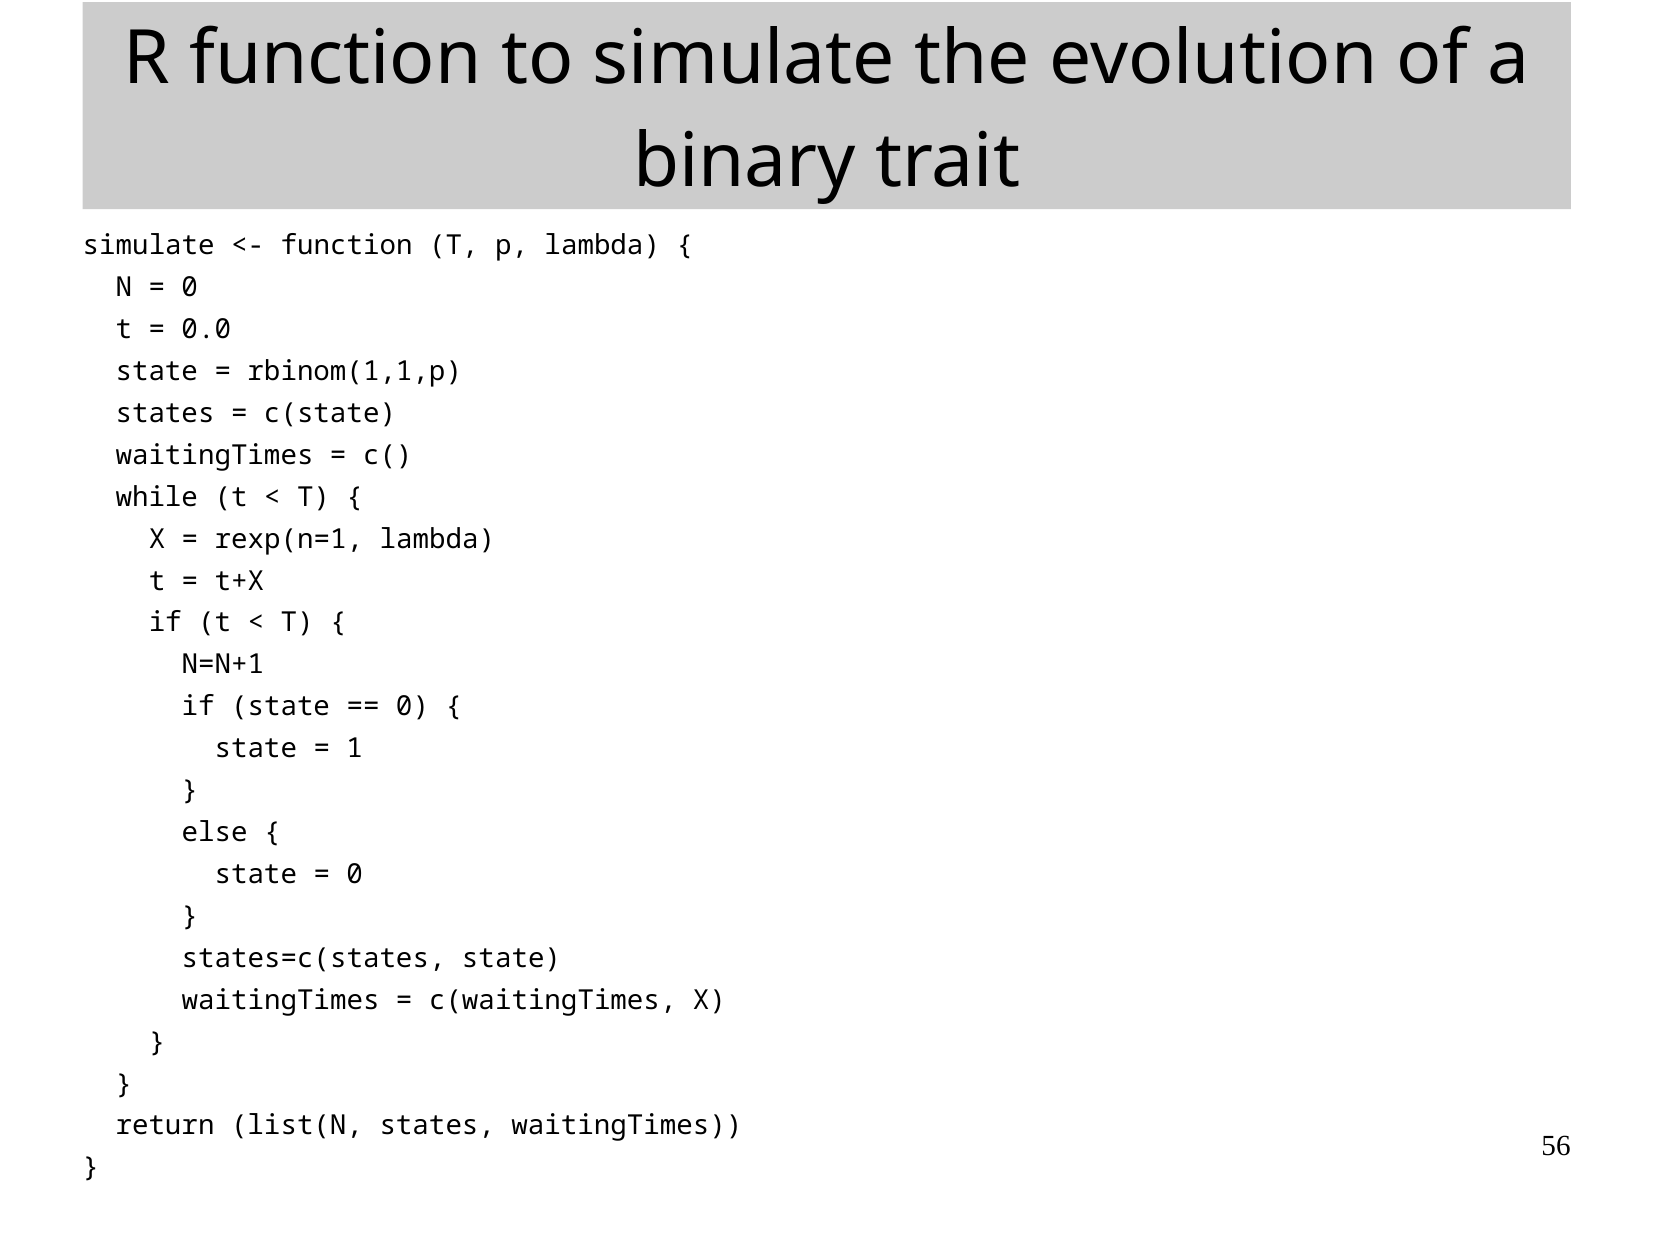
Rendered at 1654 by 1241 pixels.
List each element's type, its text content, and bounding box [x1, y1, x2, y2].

title R function to simulate the evolution of a binary trait [82, 2, 1571, 210]
list simulate <- function (T, p, lambda) { N = 0 t = 0.0 state = rbinom(1,1,p) states = c(state) waitingTimes = c() while (t < T) { X = rexp(n=1, lambda) t = t+X if (t < T) { N=N+1 if (state == 0) { state = 1 } else { state = 0 } states=c(states, state) waitingTimes = c(waitingTimes, X) } } return (list(N, states, waitingTimes)) } [82, 225, 1571, 1231]
